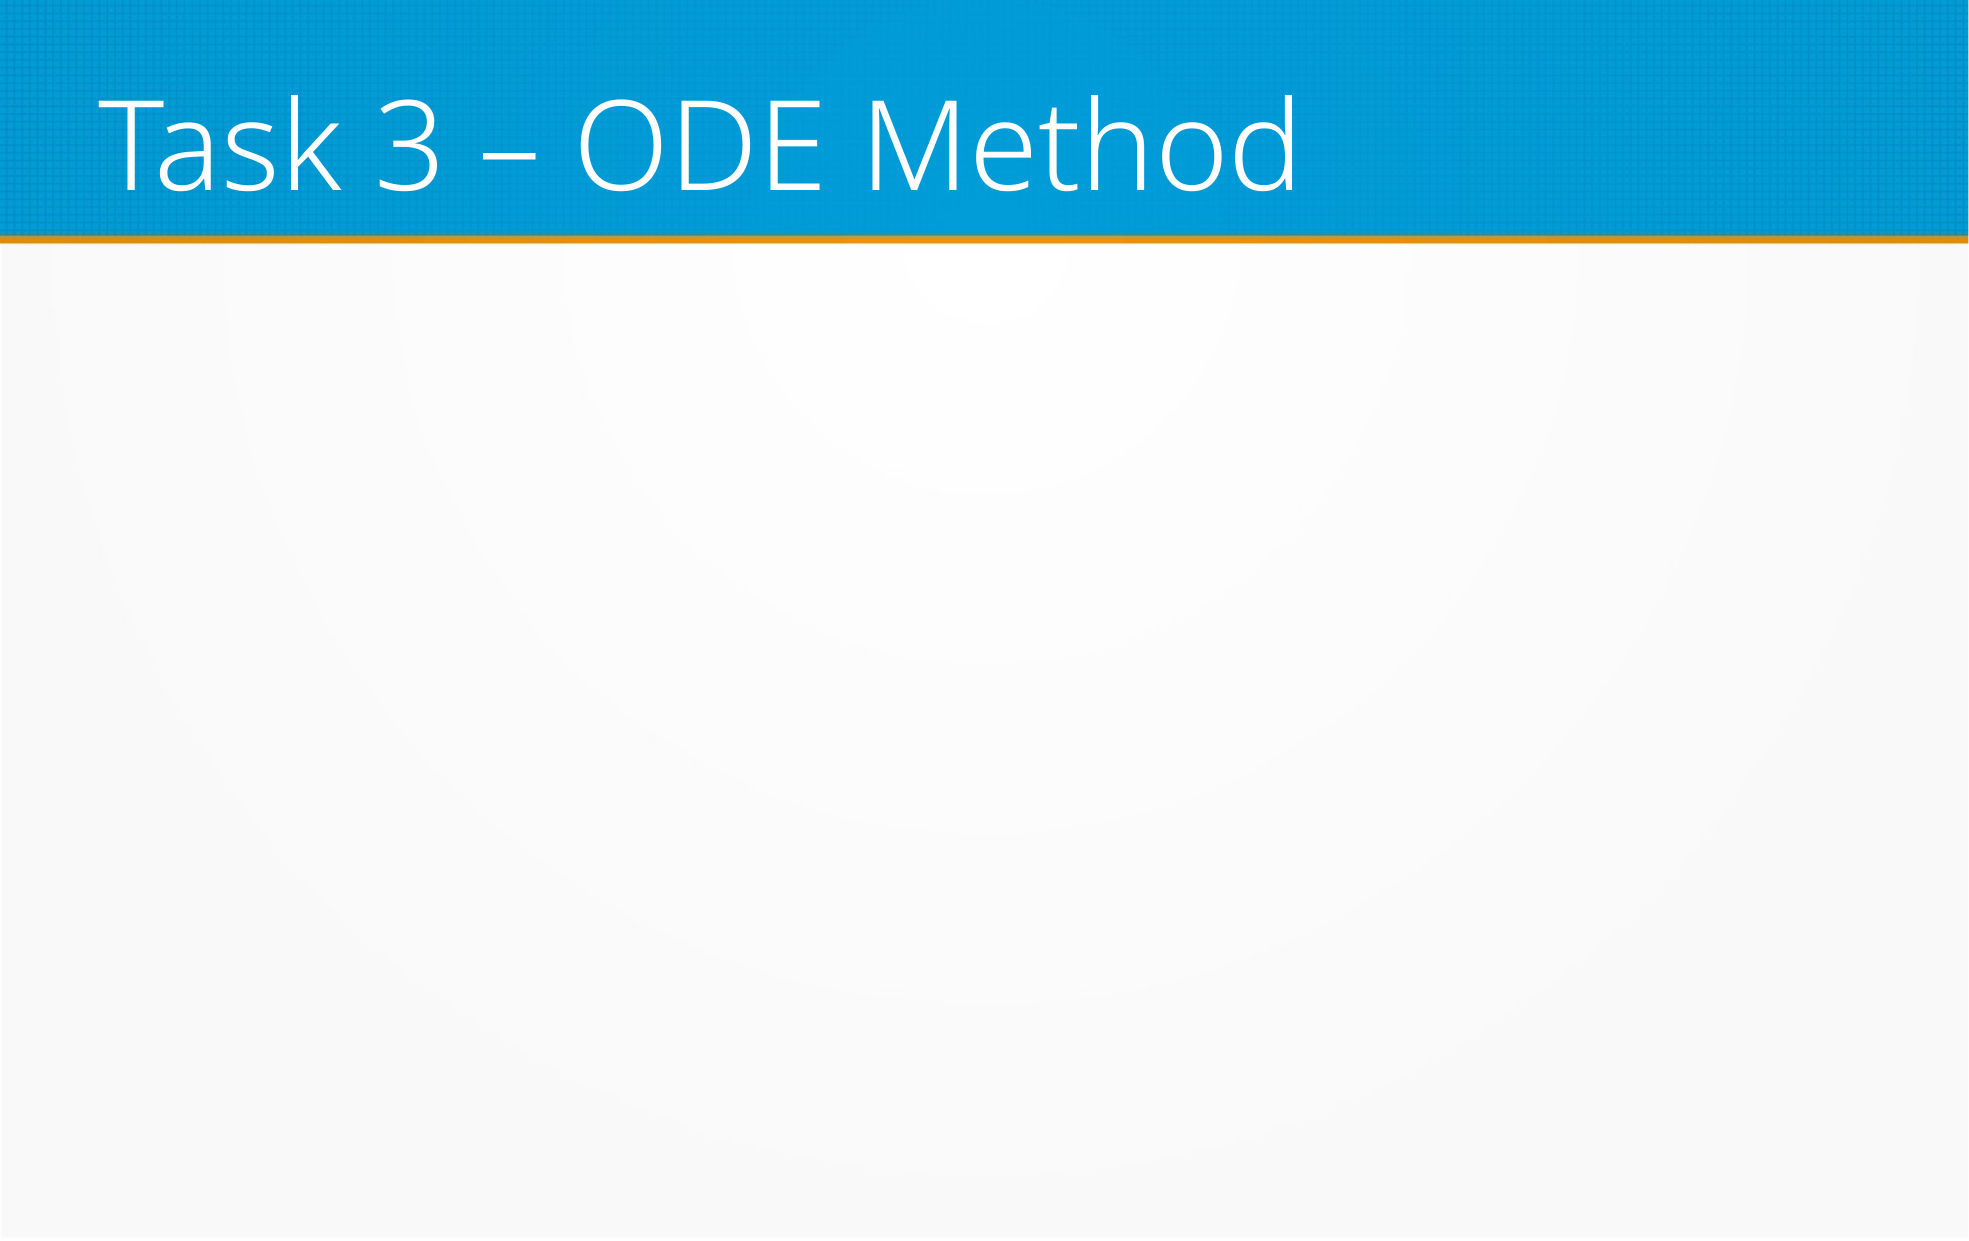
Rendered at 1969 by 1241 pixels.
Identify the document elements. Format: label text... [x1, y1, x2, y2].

title Task 3 – ODE Method [98, 19, 1870, 227]
picture [0, 233, 1969, 1241]
